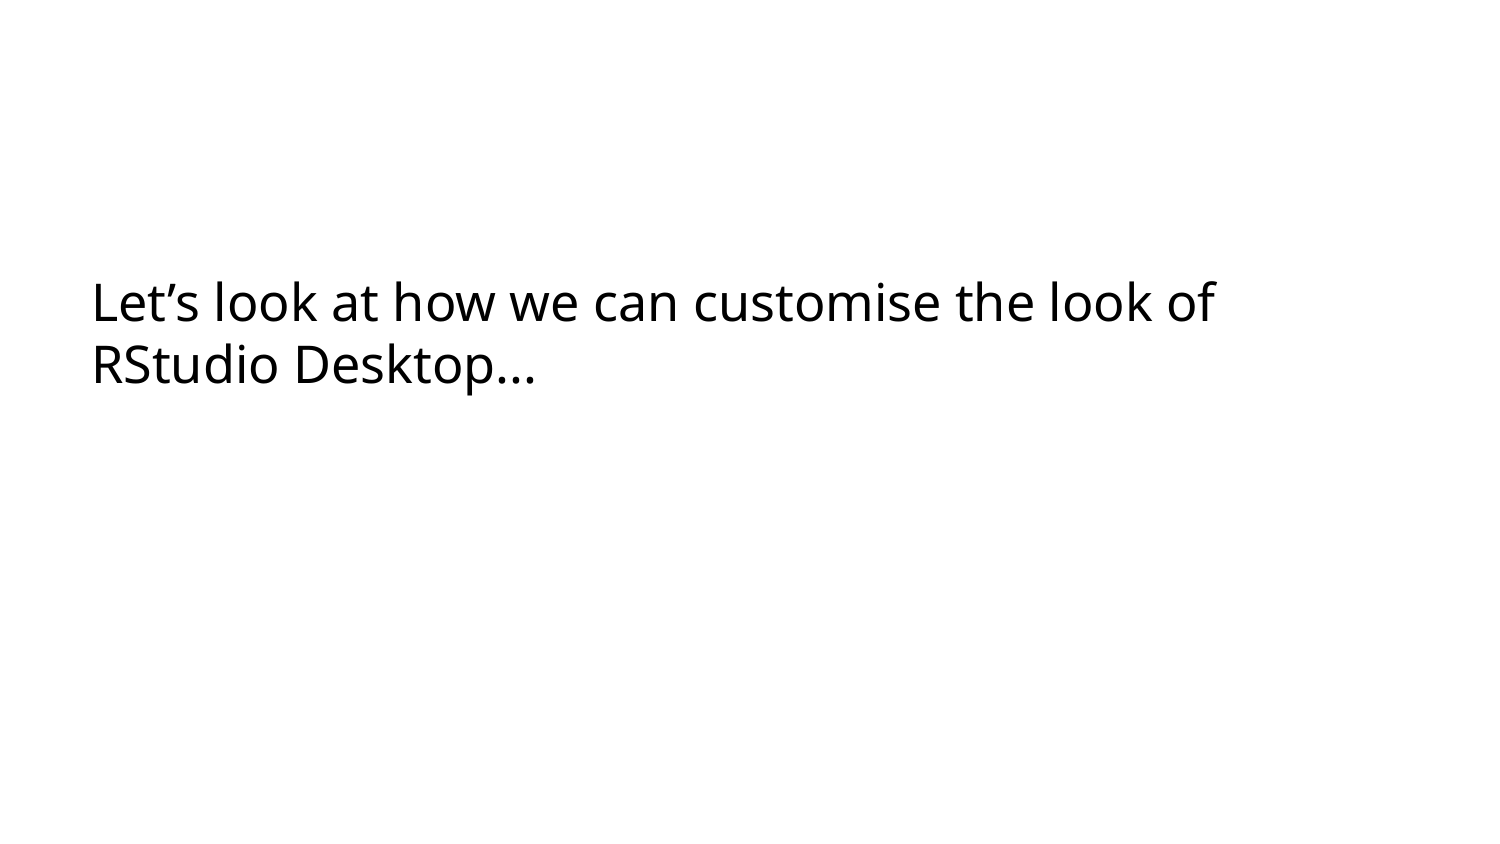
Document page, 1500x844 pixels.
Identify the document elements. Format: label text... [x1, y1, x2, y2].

text_box Let’s look at how we can customise the look of RStudio Desktop... [76, 254, 1372, 678]
